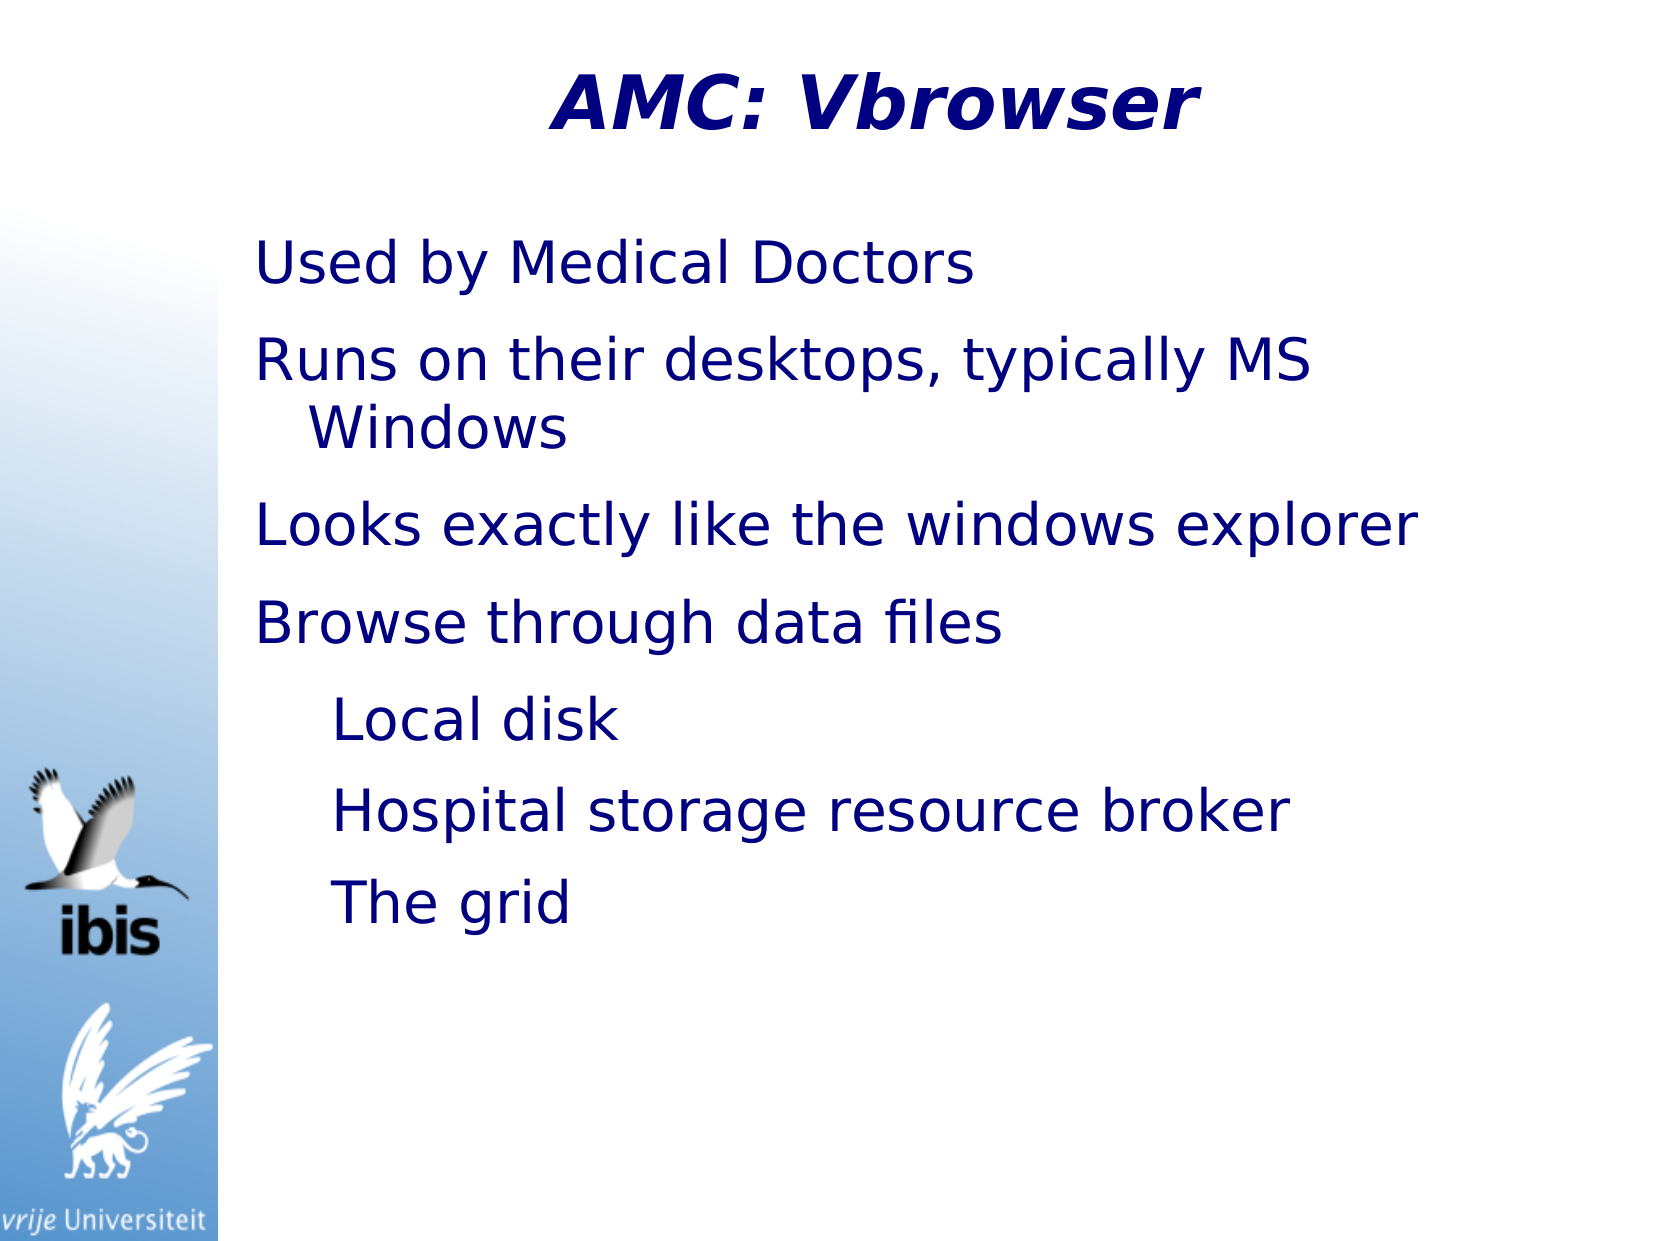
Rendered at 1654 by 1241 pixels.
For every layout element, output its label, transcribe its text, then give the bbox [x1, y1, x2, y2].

list Used by Medical Doctors Runs on their desktops, typically MS Windows Looks exactly like the windows explorer Browse through data files Local disk Hospital storage resource broker The grid [236, 229, 1534, 937]
picture [0, 0, 218, 1241]
title AMC: Vbrowser [219, 0, 1534, 208]
